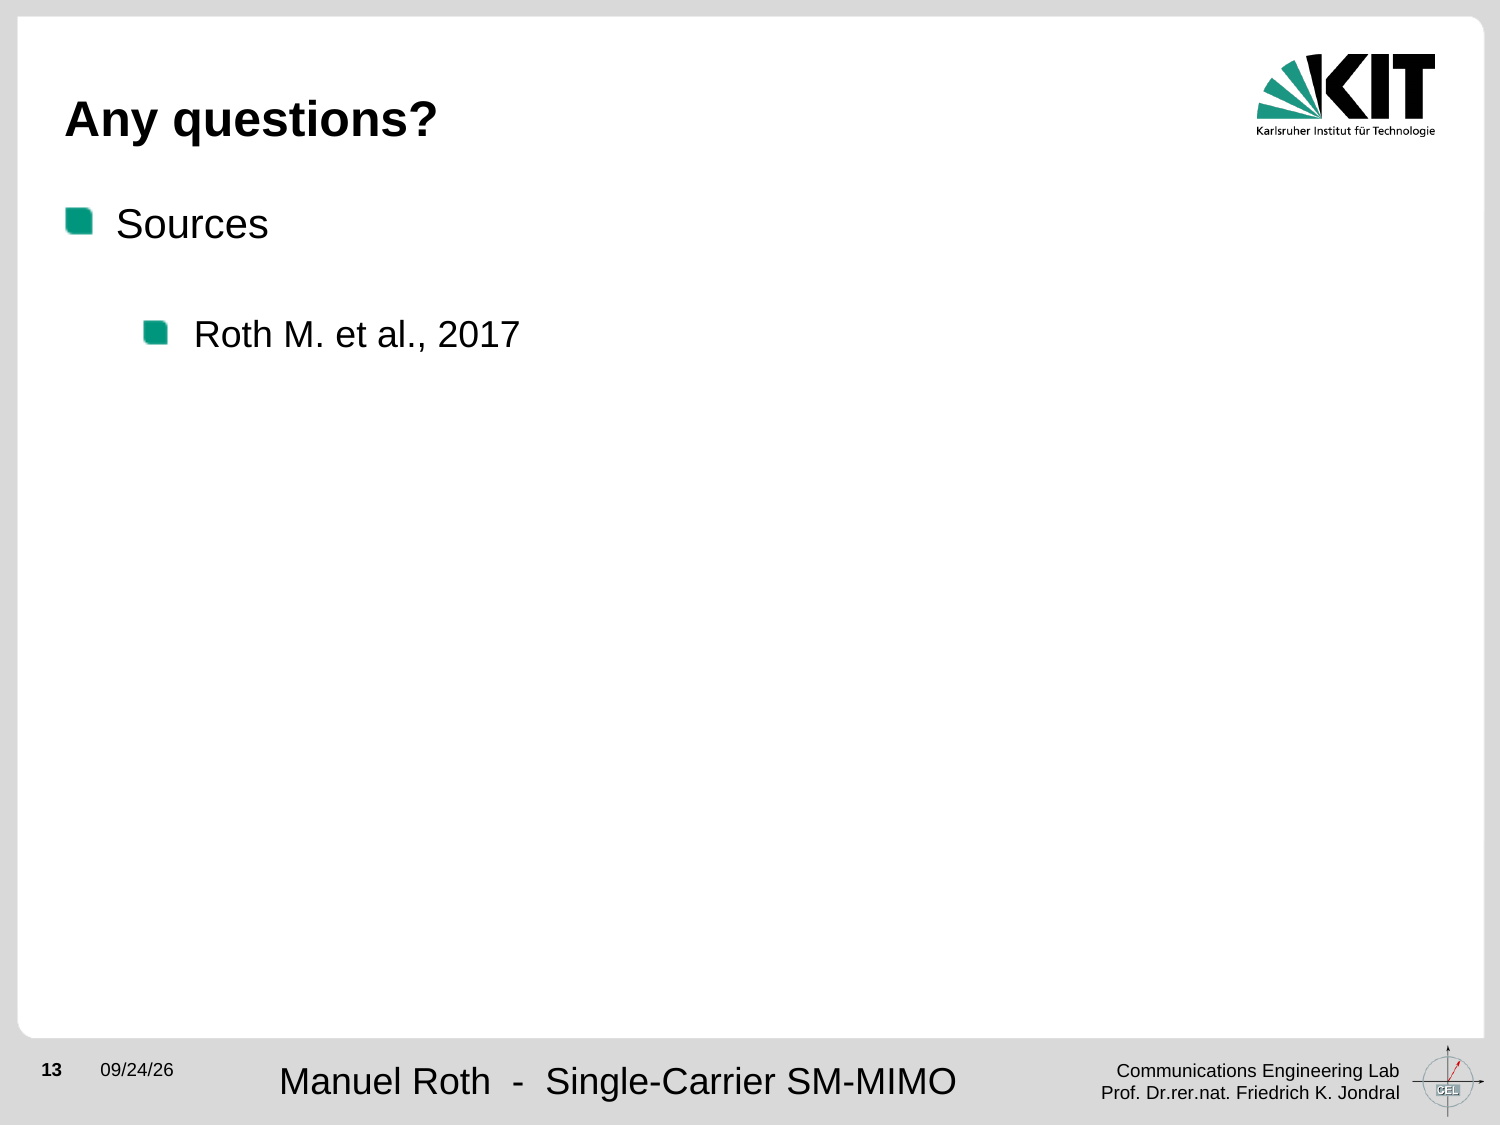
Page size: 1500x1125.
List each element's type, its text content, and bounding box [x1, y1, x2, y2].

picture [0, 0, 1500, 1125]
title Any questions? [64, 54, 1198, 147]
list Sources Roth M. et al., 2017 [64, 196, 1436, 1000]
